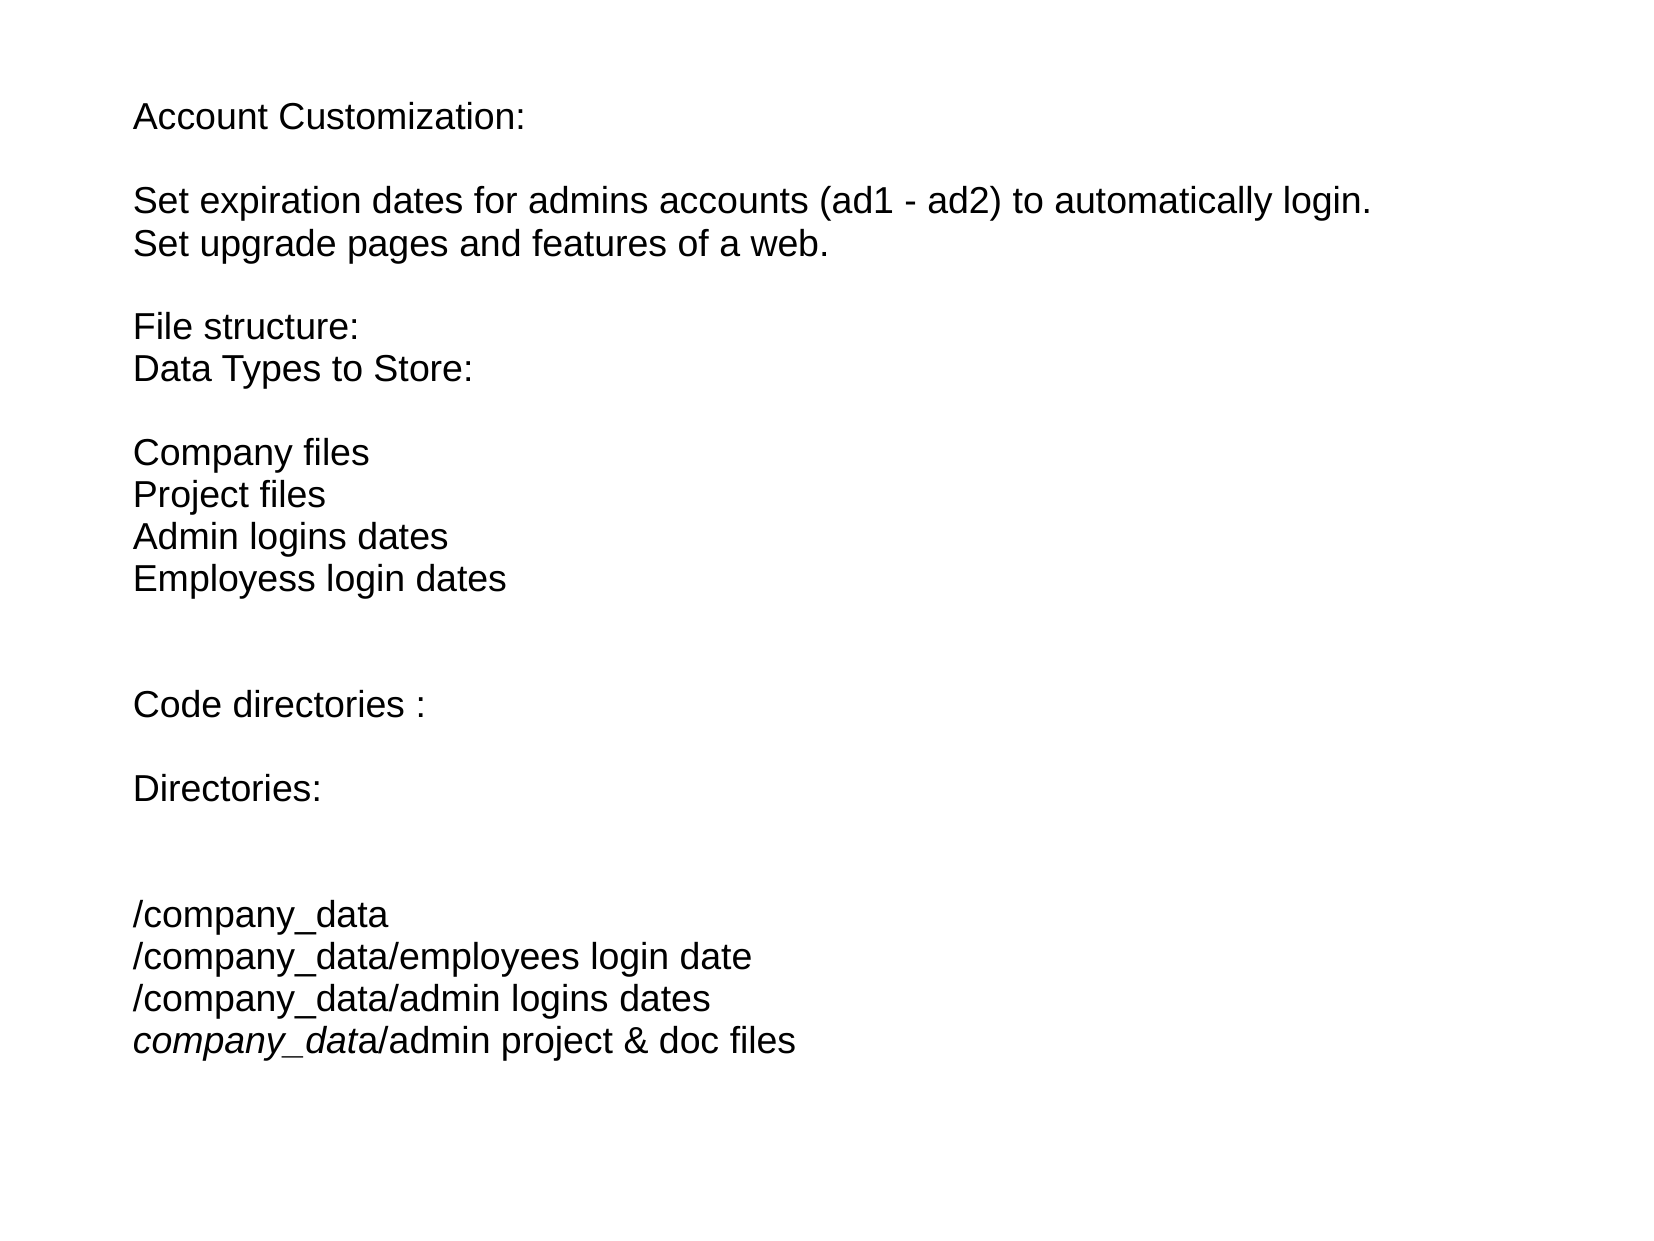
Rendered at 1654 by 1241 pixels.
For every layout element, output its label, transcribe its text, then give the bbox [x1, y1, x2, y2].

text_box Account Customization: Set expiration dates for admins accounts (ad1 - ad2) to automatically login. Set upgrade pages and features of a web. File structure: Data Types to Store: Company files Project files Admin logins dates Employess login dates Code directories : Directories: /company_data /company_data/employees login date /company_data/admin logins dates company_data/admin project & doc files [118, 88, 1506, 1112]
